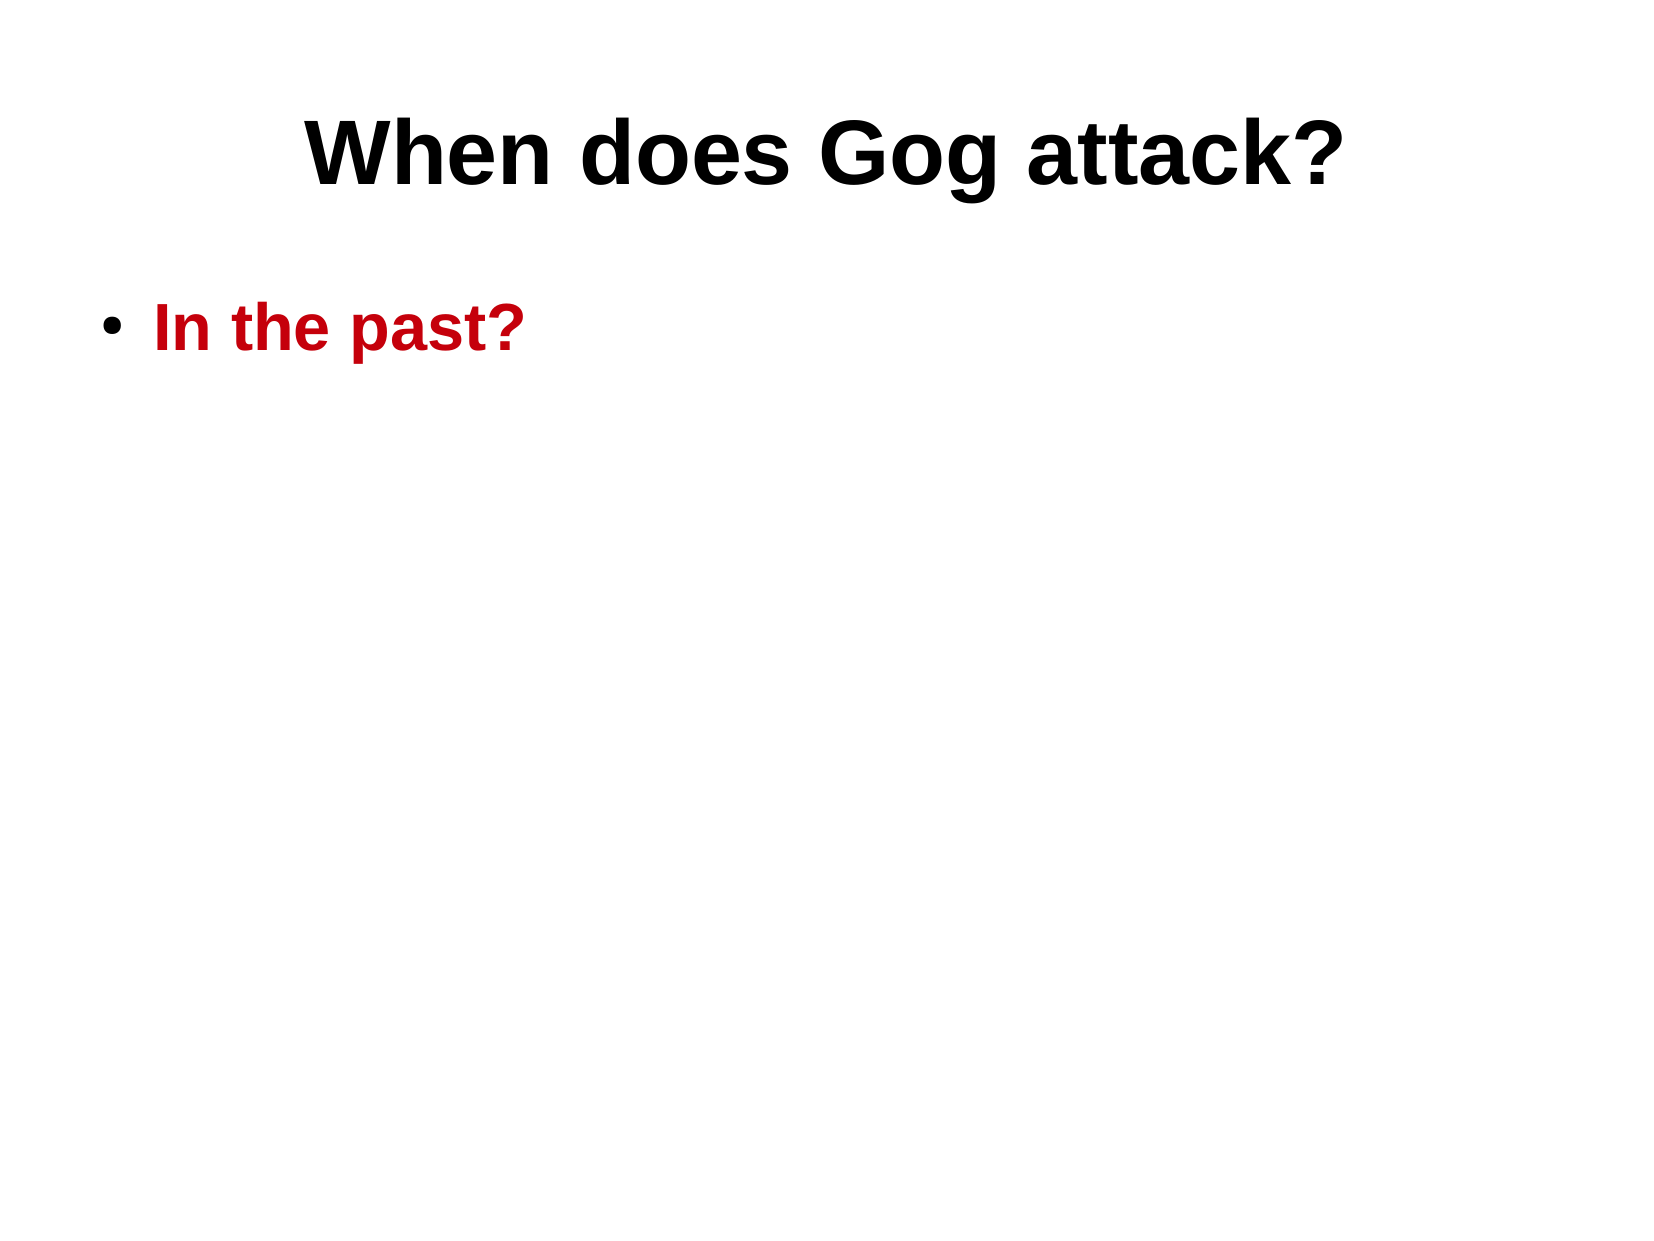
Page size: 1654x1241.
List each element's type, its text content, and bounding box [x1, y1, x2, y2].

list In the past? [82, 290, 1571, 1109]
title When does Gog attack? [82, 49, 1571, 257]
